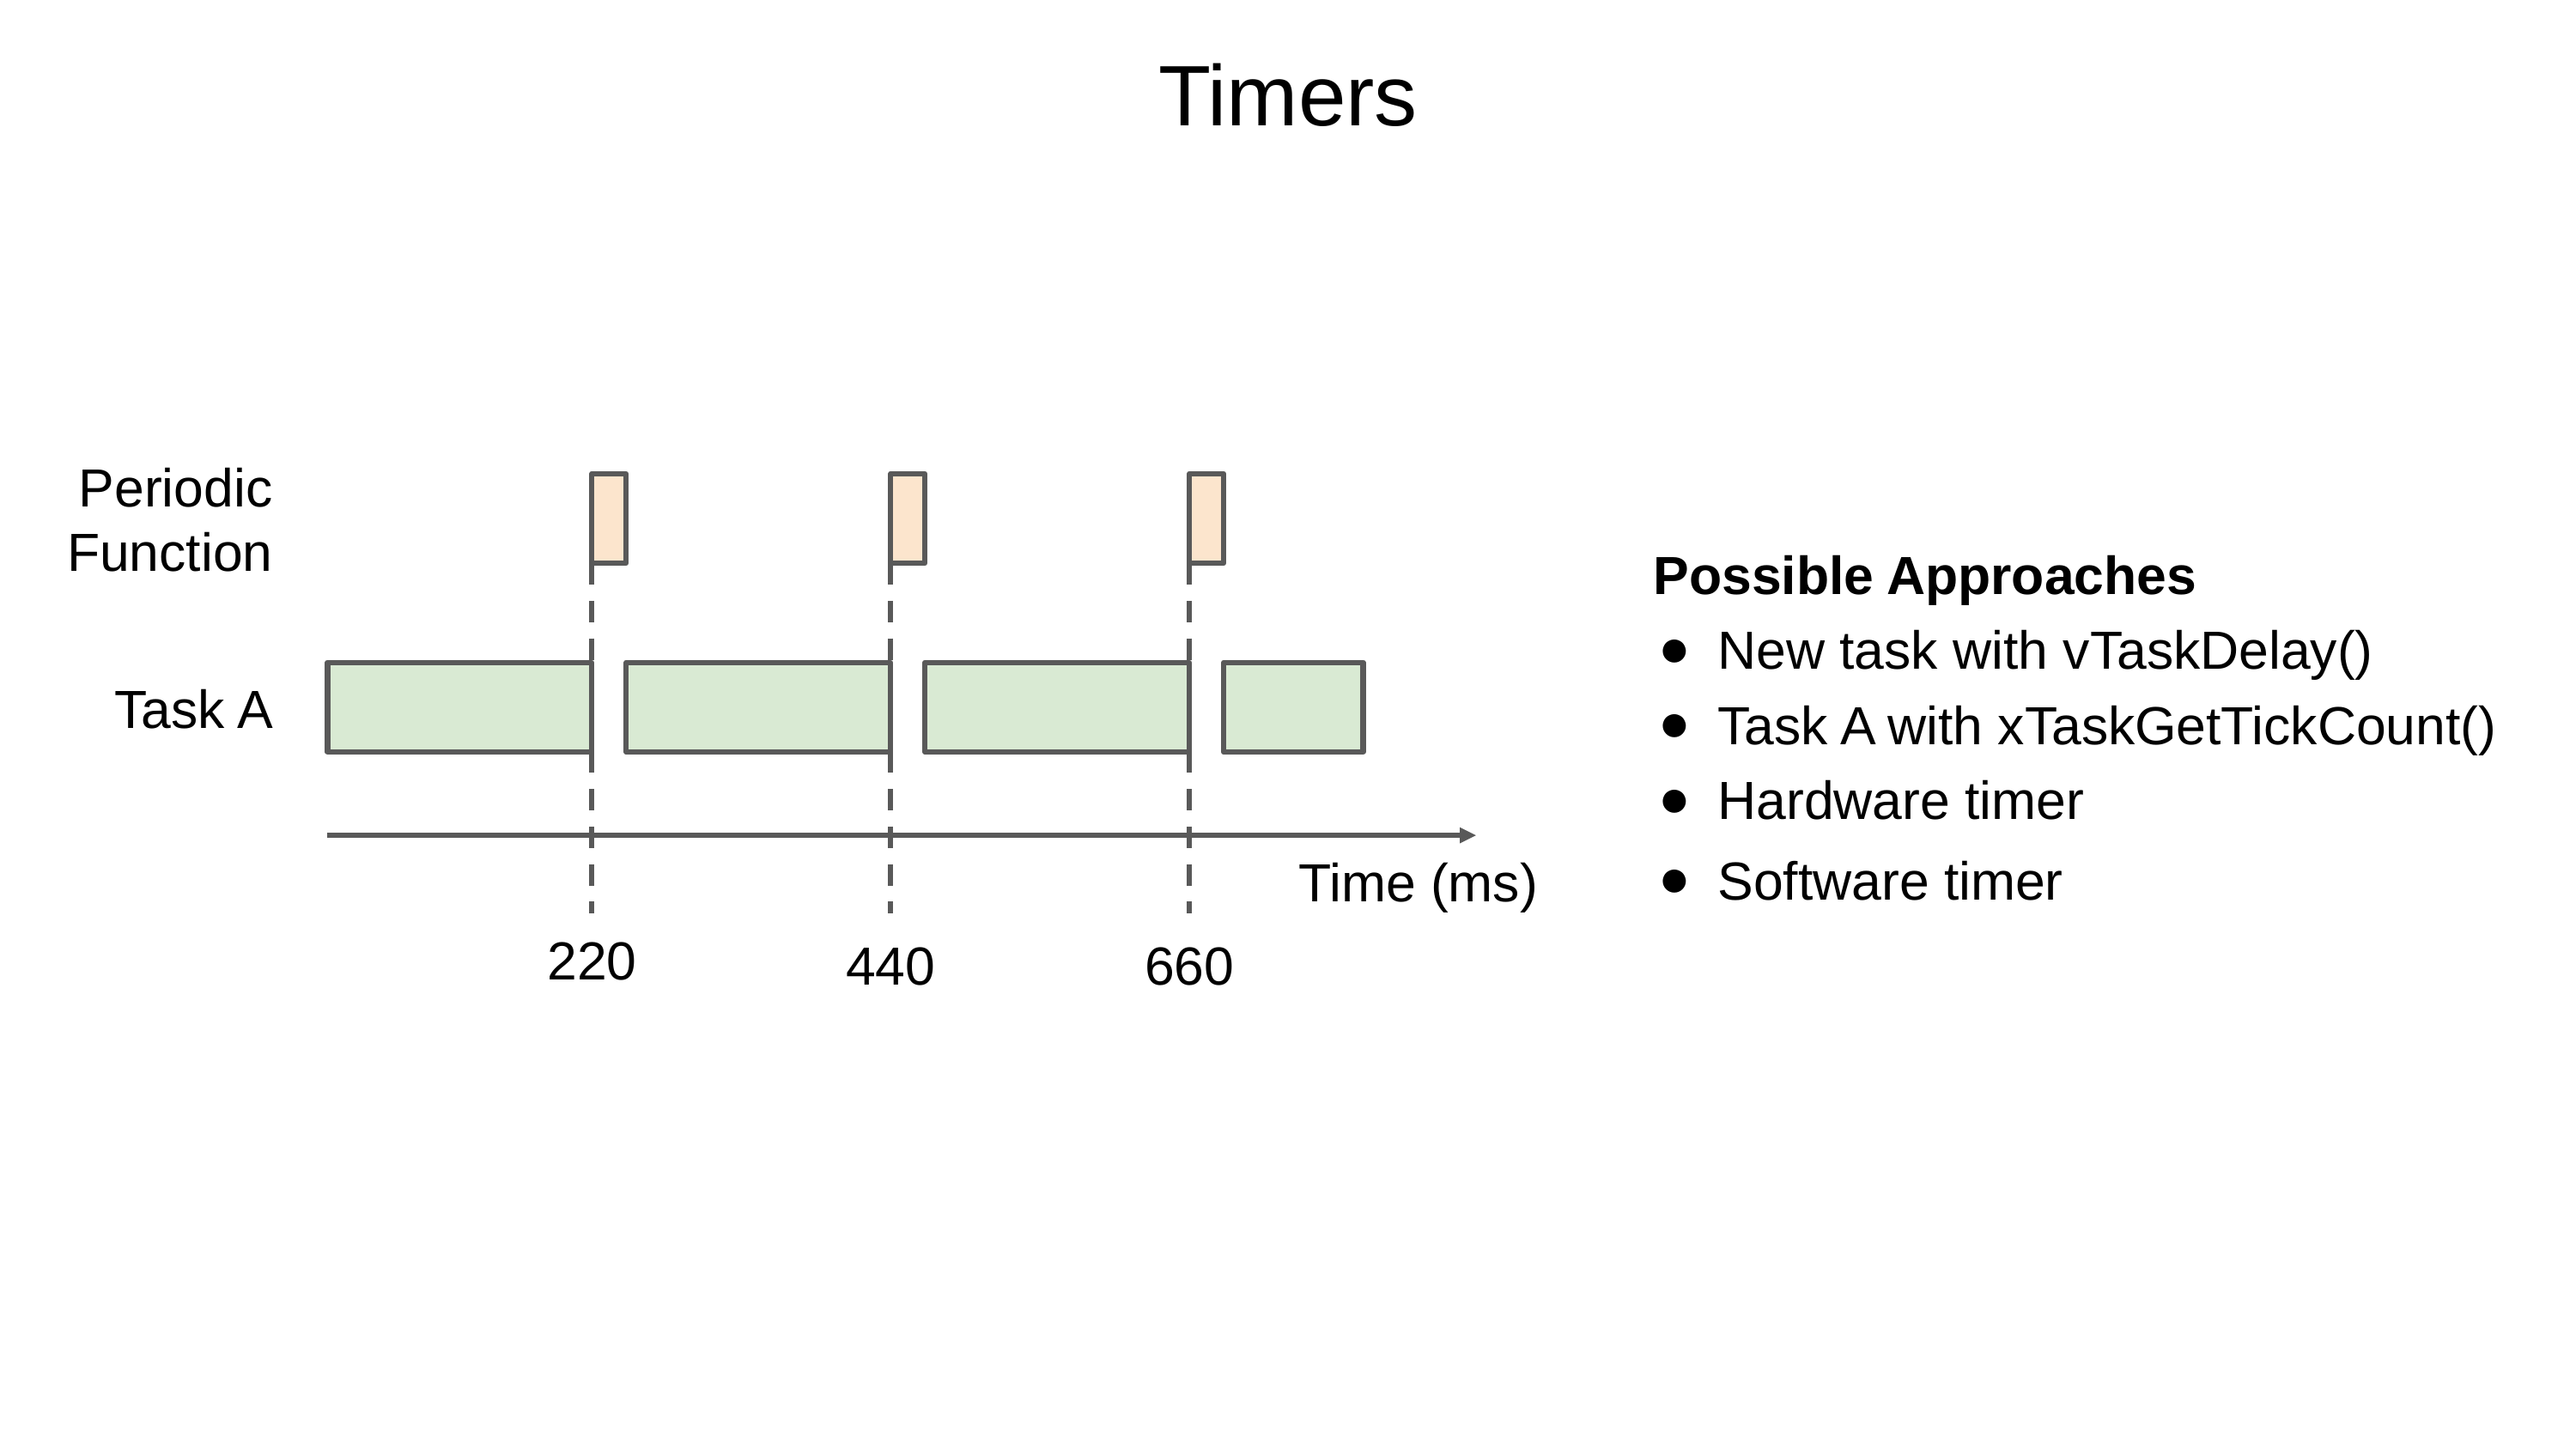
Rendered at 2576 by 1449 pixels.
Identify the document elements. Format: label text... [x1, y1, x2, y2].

text_box New task with vTaskDelay() [1640, 592, 2534, 668]
text_box [925, 662, 1190, 753]
text_box Time (ms) [1281, 835, 1556, 925]
text_box Periodic Function [42, 440, 286, 595]
text_box New task with vTaskDelay() [1726, 638, 1745, 668]
text_box [327, 662, 592, 753]
text_box Timers [300, 27, 2276, 156]
text_box Task A with xTaskGetTickCount() [1640, 668, 2534, 743]
text_box Software timer [1640, 823, 2534, 924]
text_box 220 [500, 913, 684, 1003]
text_box Possible Approaches [1640, 518, 2534, 592]
text_box [890, 473, 926, 564]
text_box Hardware timer [1640, 743, 2534, 823]
text_box [1224, 662, 1364, 753]
text_box [1189, 473, 1224, 564]
text_box Task A [42, 661, 286, 752]
text_box [592, 473, 627, 564]
text_box [626, 662, 891, 753]
text_box 660 [1097, 919, 1282, 1009]
text_box New task with vTaskDelay() [2209, 636, 2231, 664]
text_box 440 [799, 919, 983, 1009]
